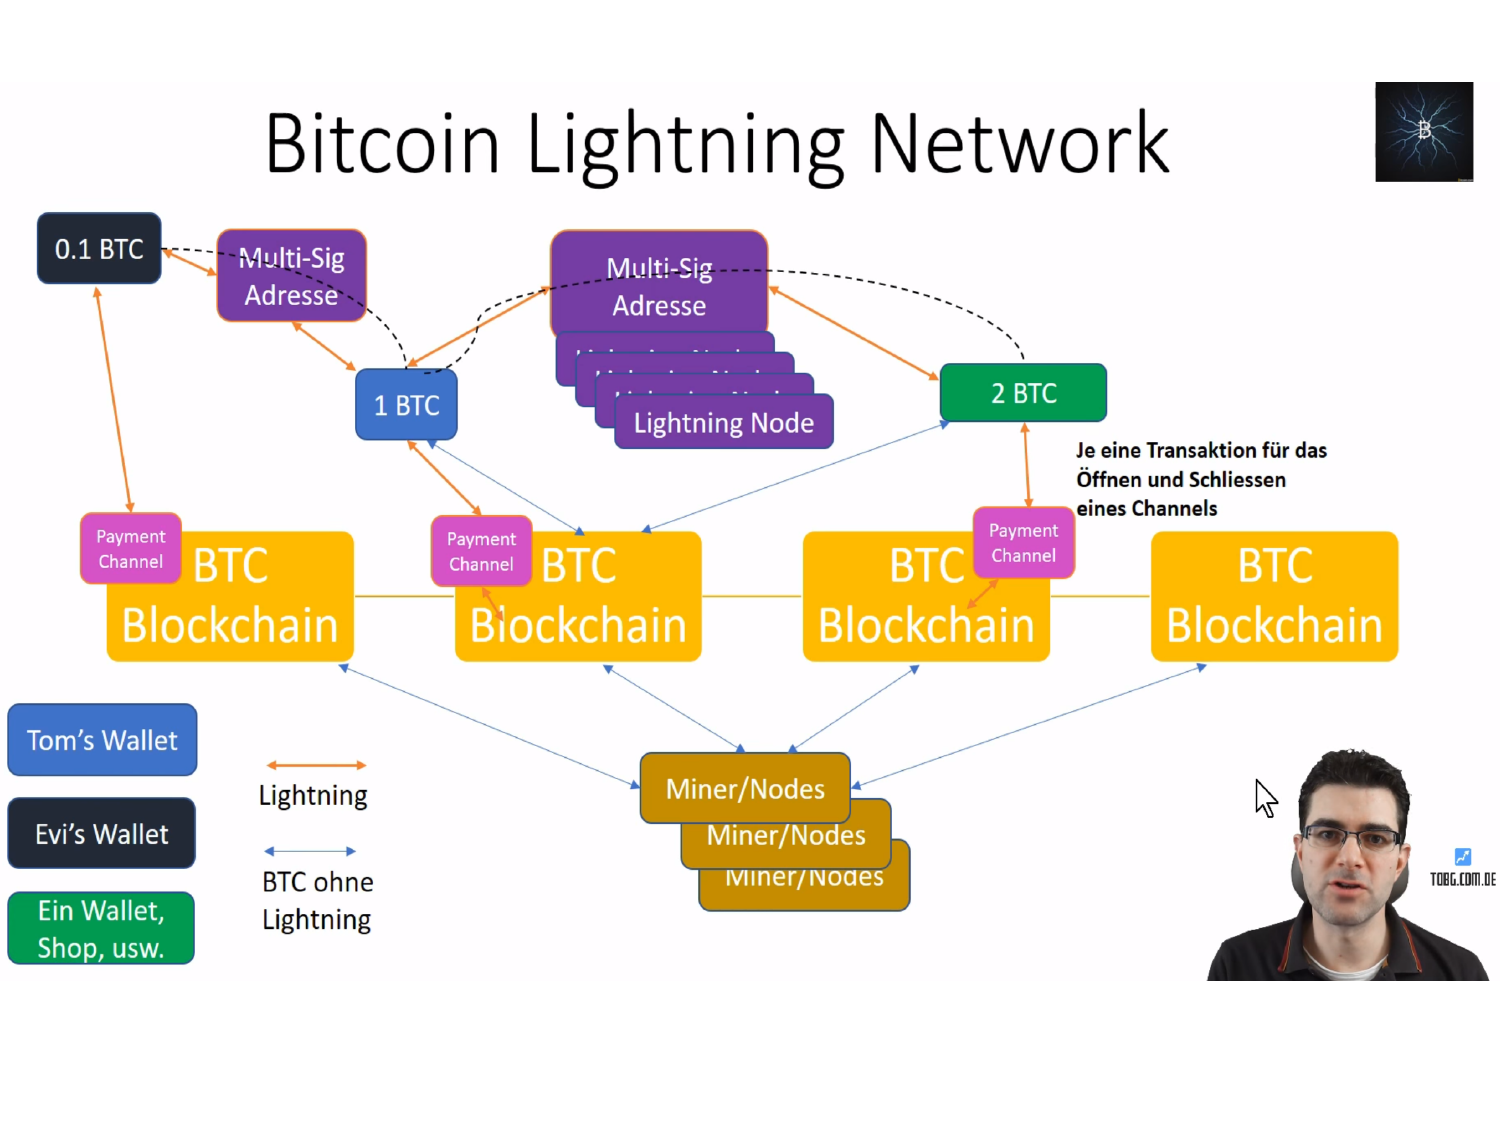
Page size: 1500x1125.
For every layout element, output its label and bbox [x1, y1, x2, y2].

picture [0, 82, 1500, 981]
